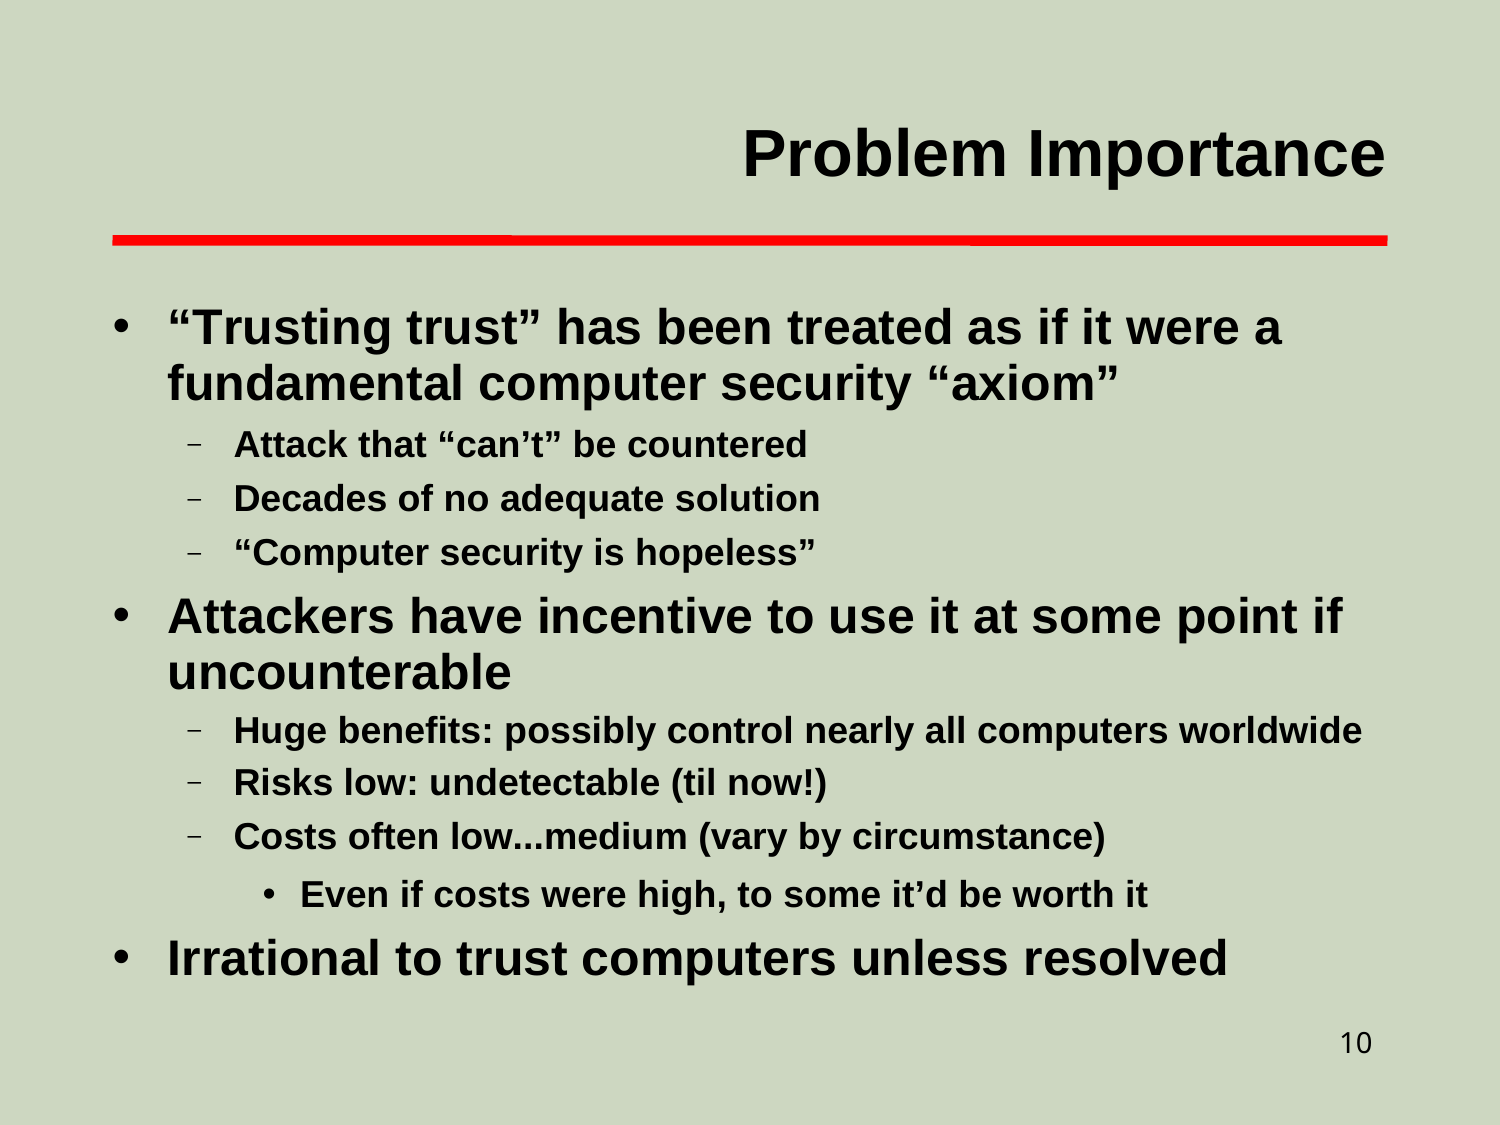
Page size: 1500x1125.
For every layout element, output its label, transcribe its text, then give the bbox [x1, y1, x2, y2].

title Problem Importance [124, 85, 1387, 223]
list “Trusting trust” has been treated as if it were a fundamental computer security “axiom” Attack that “can’t” be countered Decades of no adequate solution “Computer security is hopeless” Attackers have incentive to use it at some point if uncounterable Huge benefits: possibly control nearly all computers worldwide Risks low: undetectable (til now!) Costs often low...medium (vary by circumstance) Even if costs were high, to some it’d be worth it Irrational to trust computers unless resolved [112, 299, 1387, 1114]
